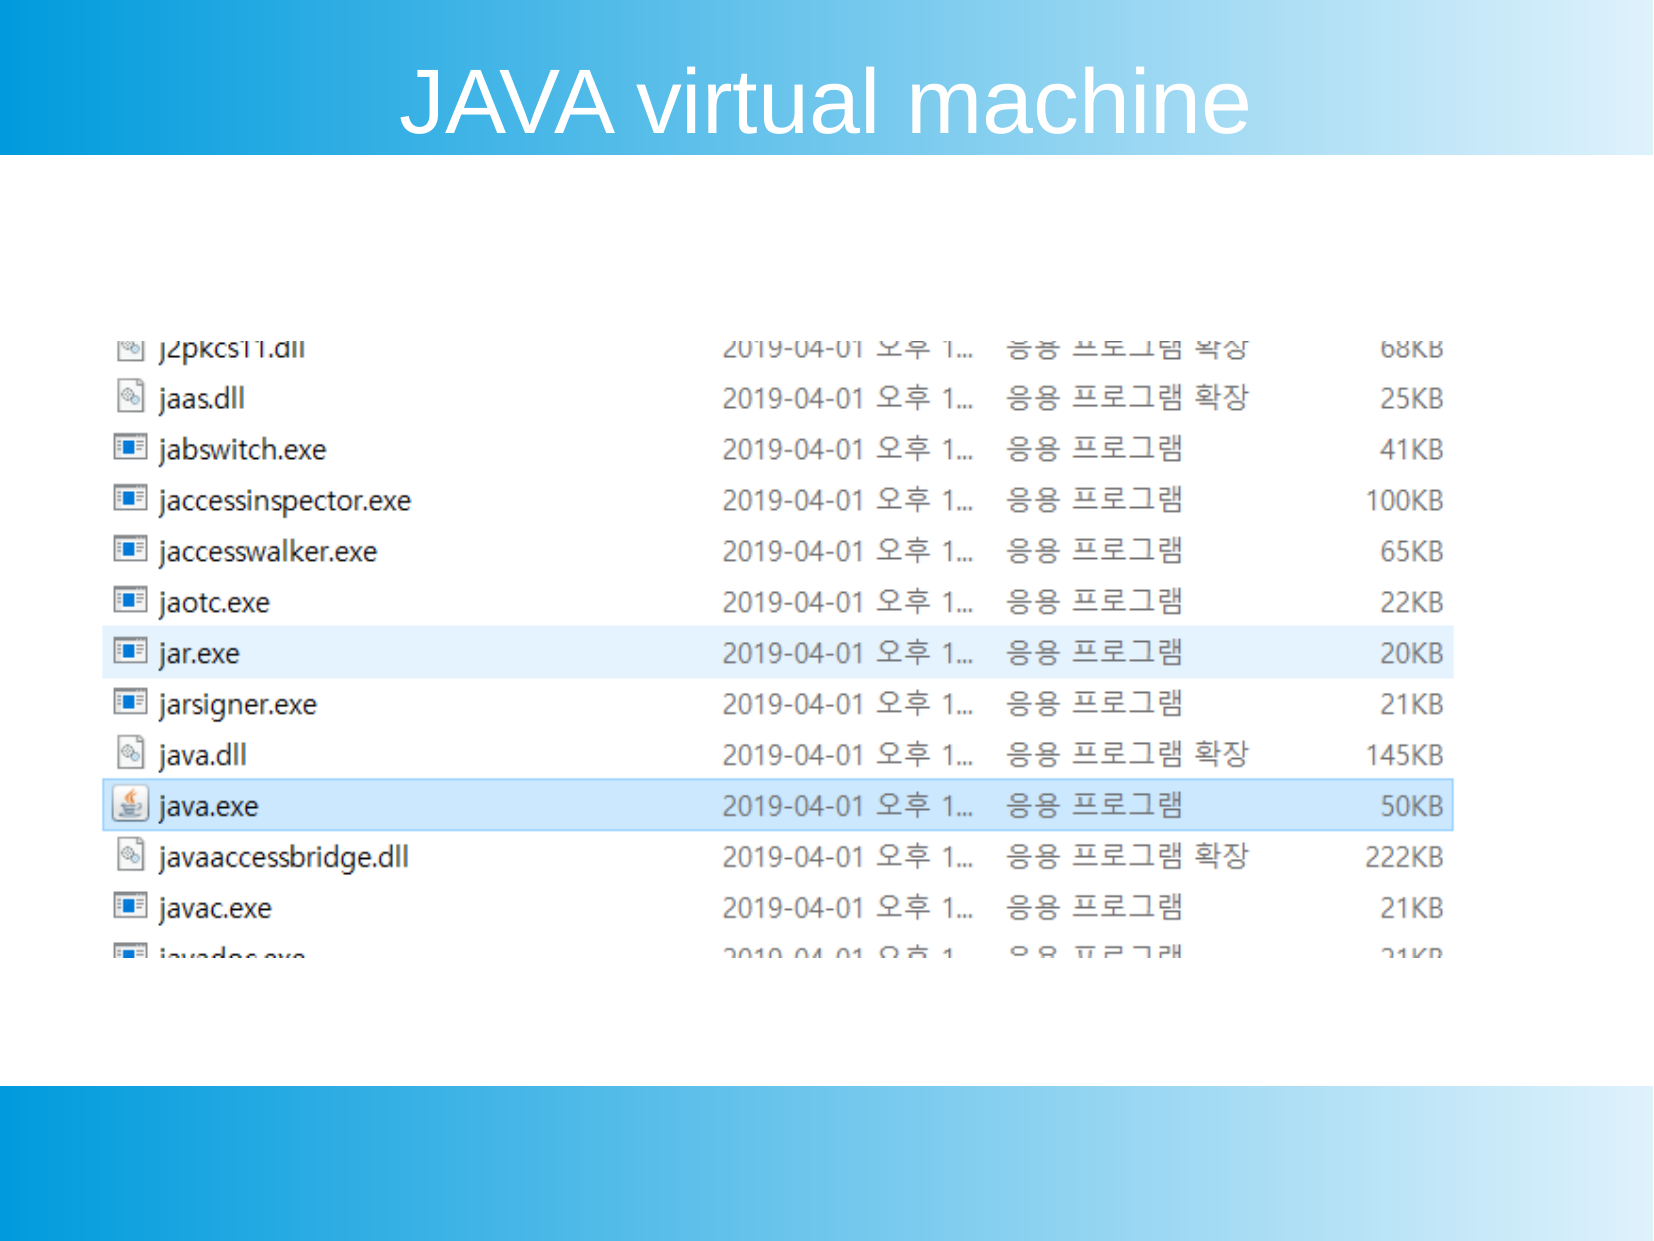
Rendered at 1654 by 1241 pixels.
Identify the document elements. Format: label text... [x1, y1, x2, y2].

picture [82, 341, 1571, 958]
title JAVA virtual machine [82, 49, 1571, 155]
